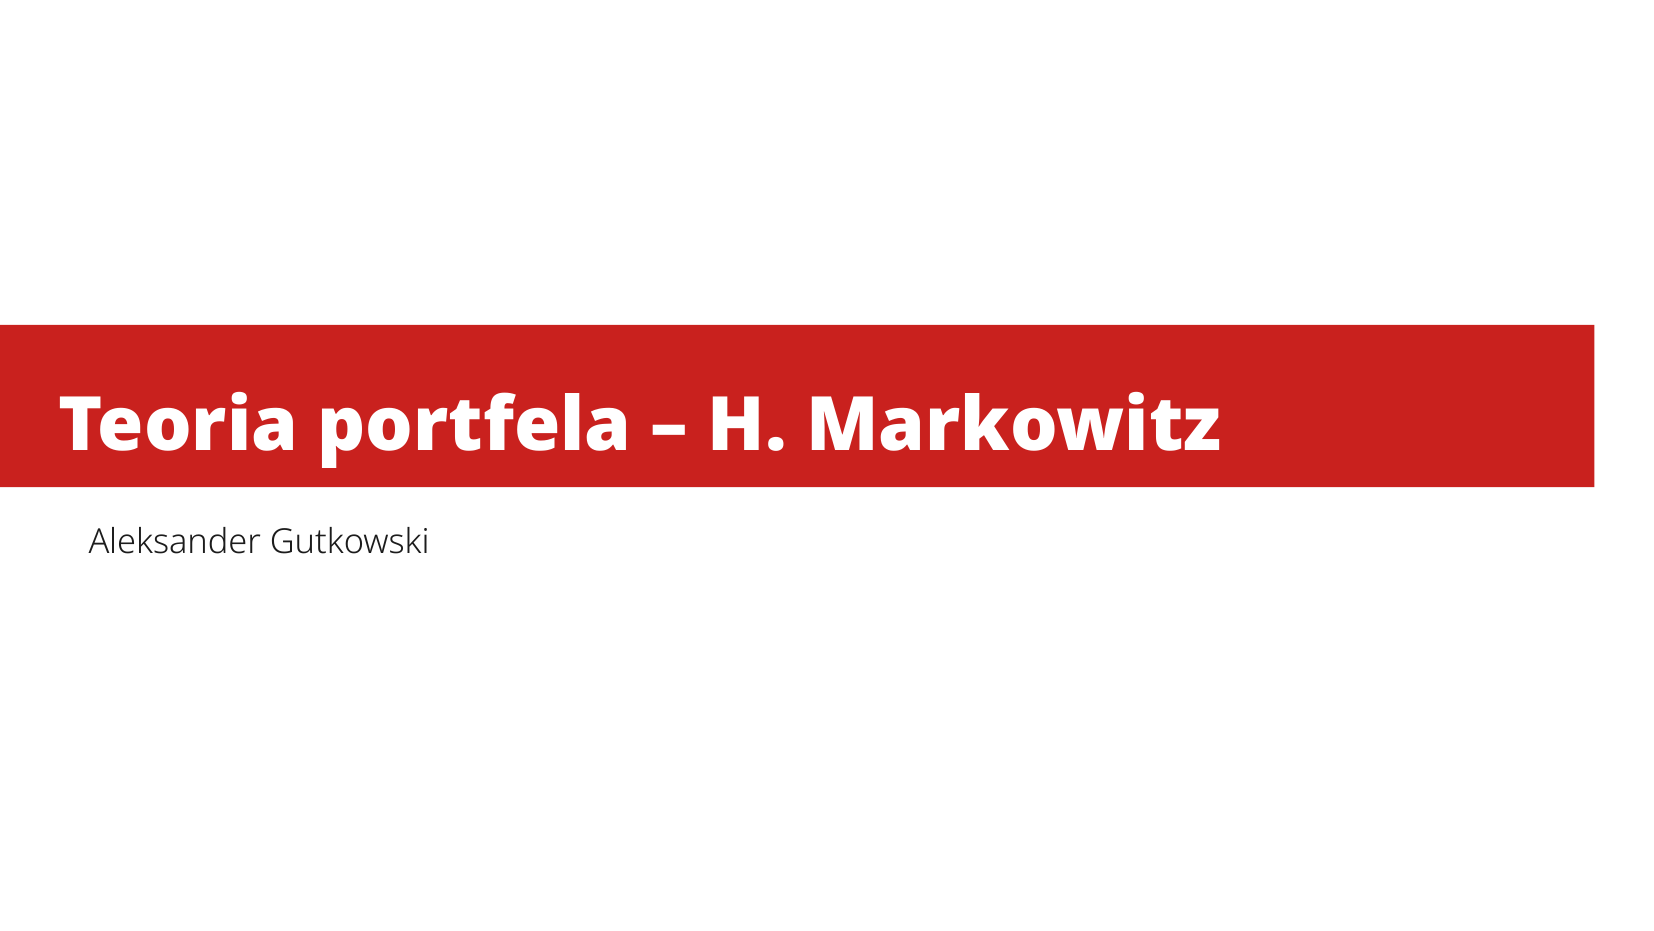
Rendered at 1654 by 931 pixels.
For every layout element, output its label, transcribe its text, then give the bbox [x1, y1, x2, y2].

subtitle Aleksander Gutkowski [88, 516, 1565, 827]
title Teoria portfela – H. Markowitz [59, 354, 1565, 473]
